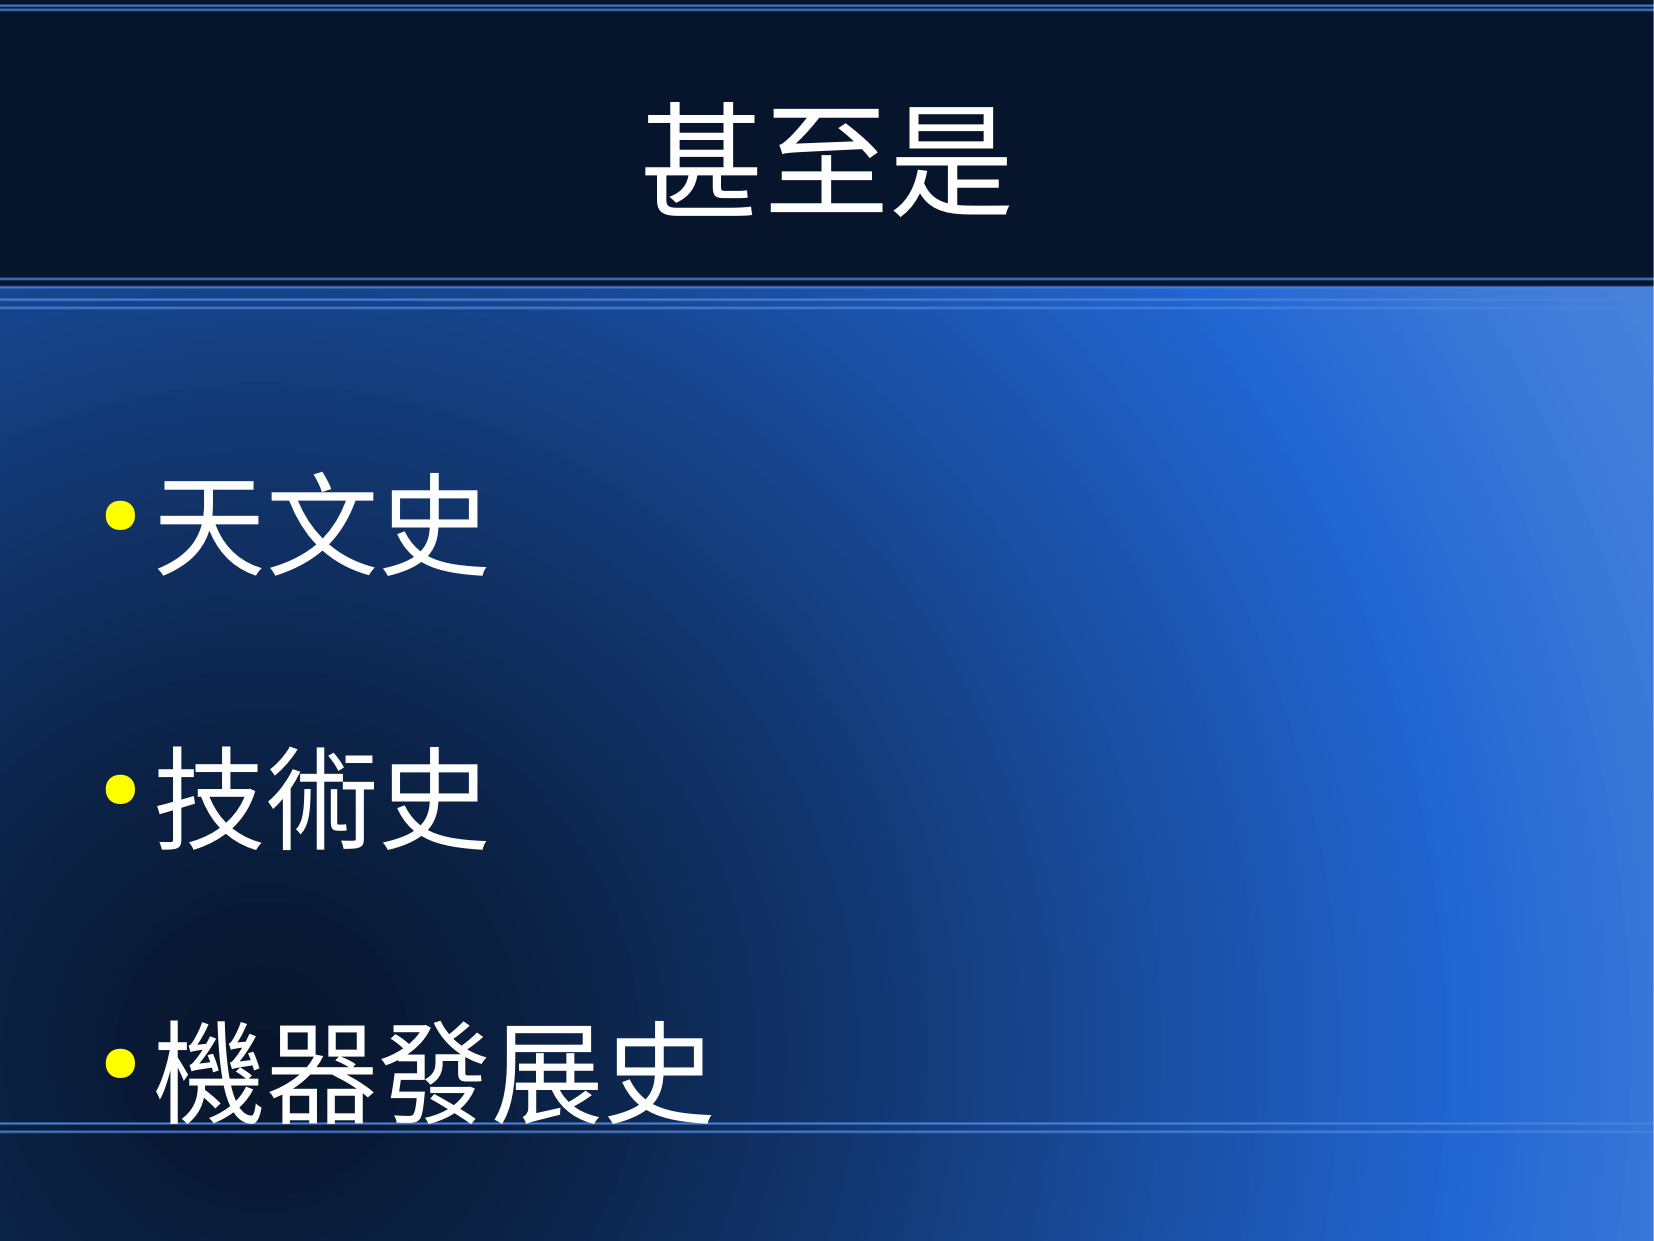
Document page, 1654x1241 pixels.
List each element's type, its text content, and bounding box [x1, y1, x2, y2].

list 天文史 技術史 機器發展史 [82, 355, 1571, 1241]
title 甚至是 [82, 49, 1571, 257]
picture [0, 0, 1654, 1241]
